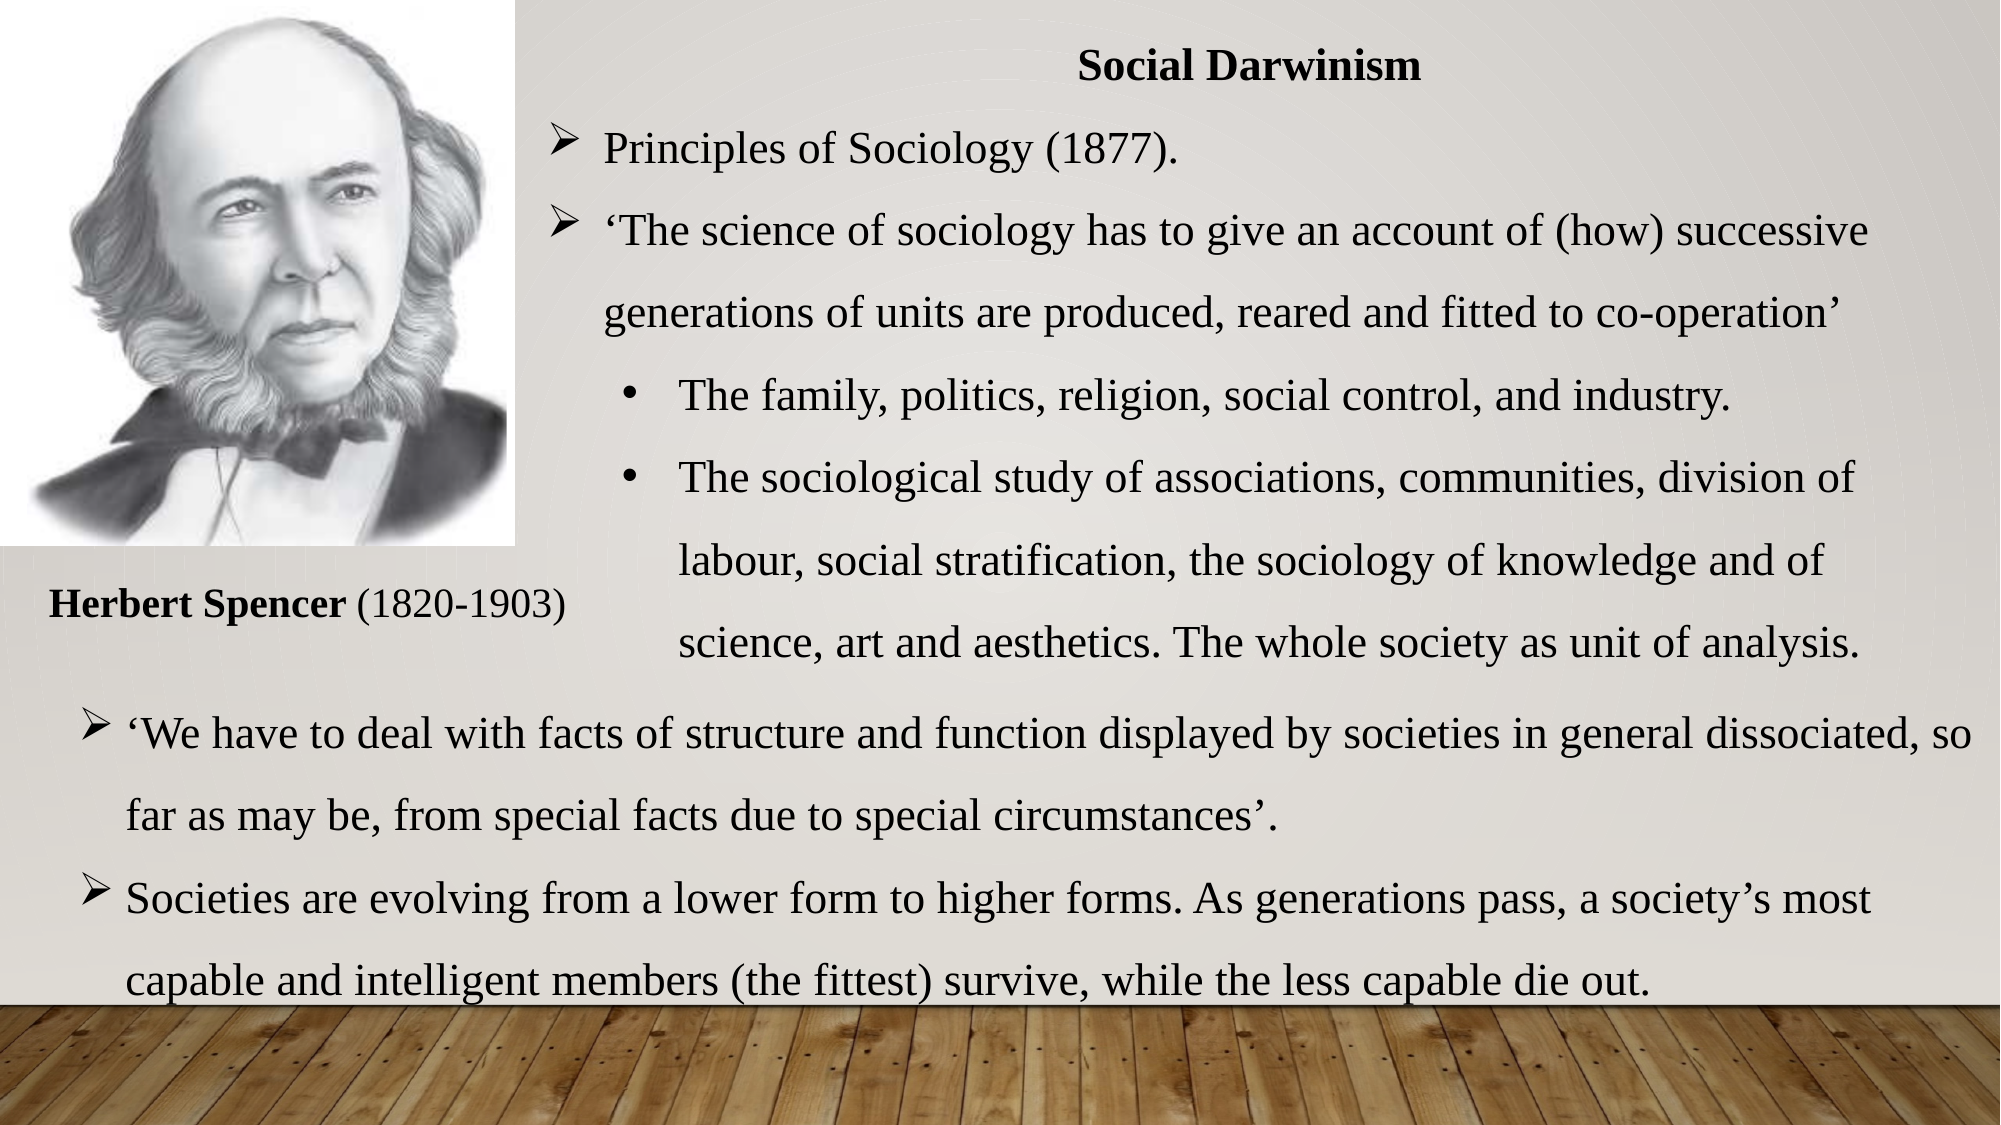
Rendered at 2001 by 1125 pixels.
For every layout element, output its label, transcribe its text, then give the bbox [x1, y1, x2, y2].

text_box ‘We have to deal with facts of structure and function displayed by societies in general dissociated, so far as may be, from special facts due to special circumstances’. Societies are evolving from a lower form to higher forms. As generations pass, a society’s most capable and intelligent members (the fittest) survive, while the less capable die out. [63, 667, 2000, 1013]
picture [0, 1005, 2000, 1125]
text_box Social Darwinism Principles of Sociology (1877). ‘The science of sociology has to give an account of (how) successive generations of units are produced, reared and fitted to co-operation’ The family, politics, religion, social control, and industry. The sociological study of associations, communities, division of labour, social stratification, the sociology of knowledge and of science, art and aesthetics. The whole society as unit of analysis. [532, 0, 1968, 667]
text_box Herbert Spencer (1820-1903) [34, 568, 532, 634]
picture [0, 0, 515, 546]
